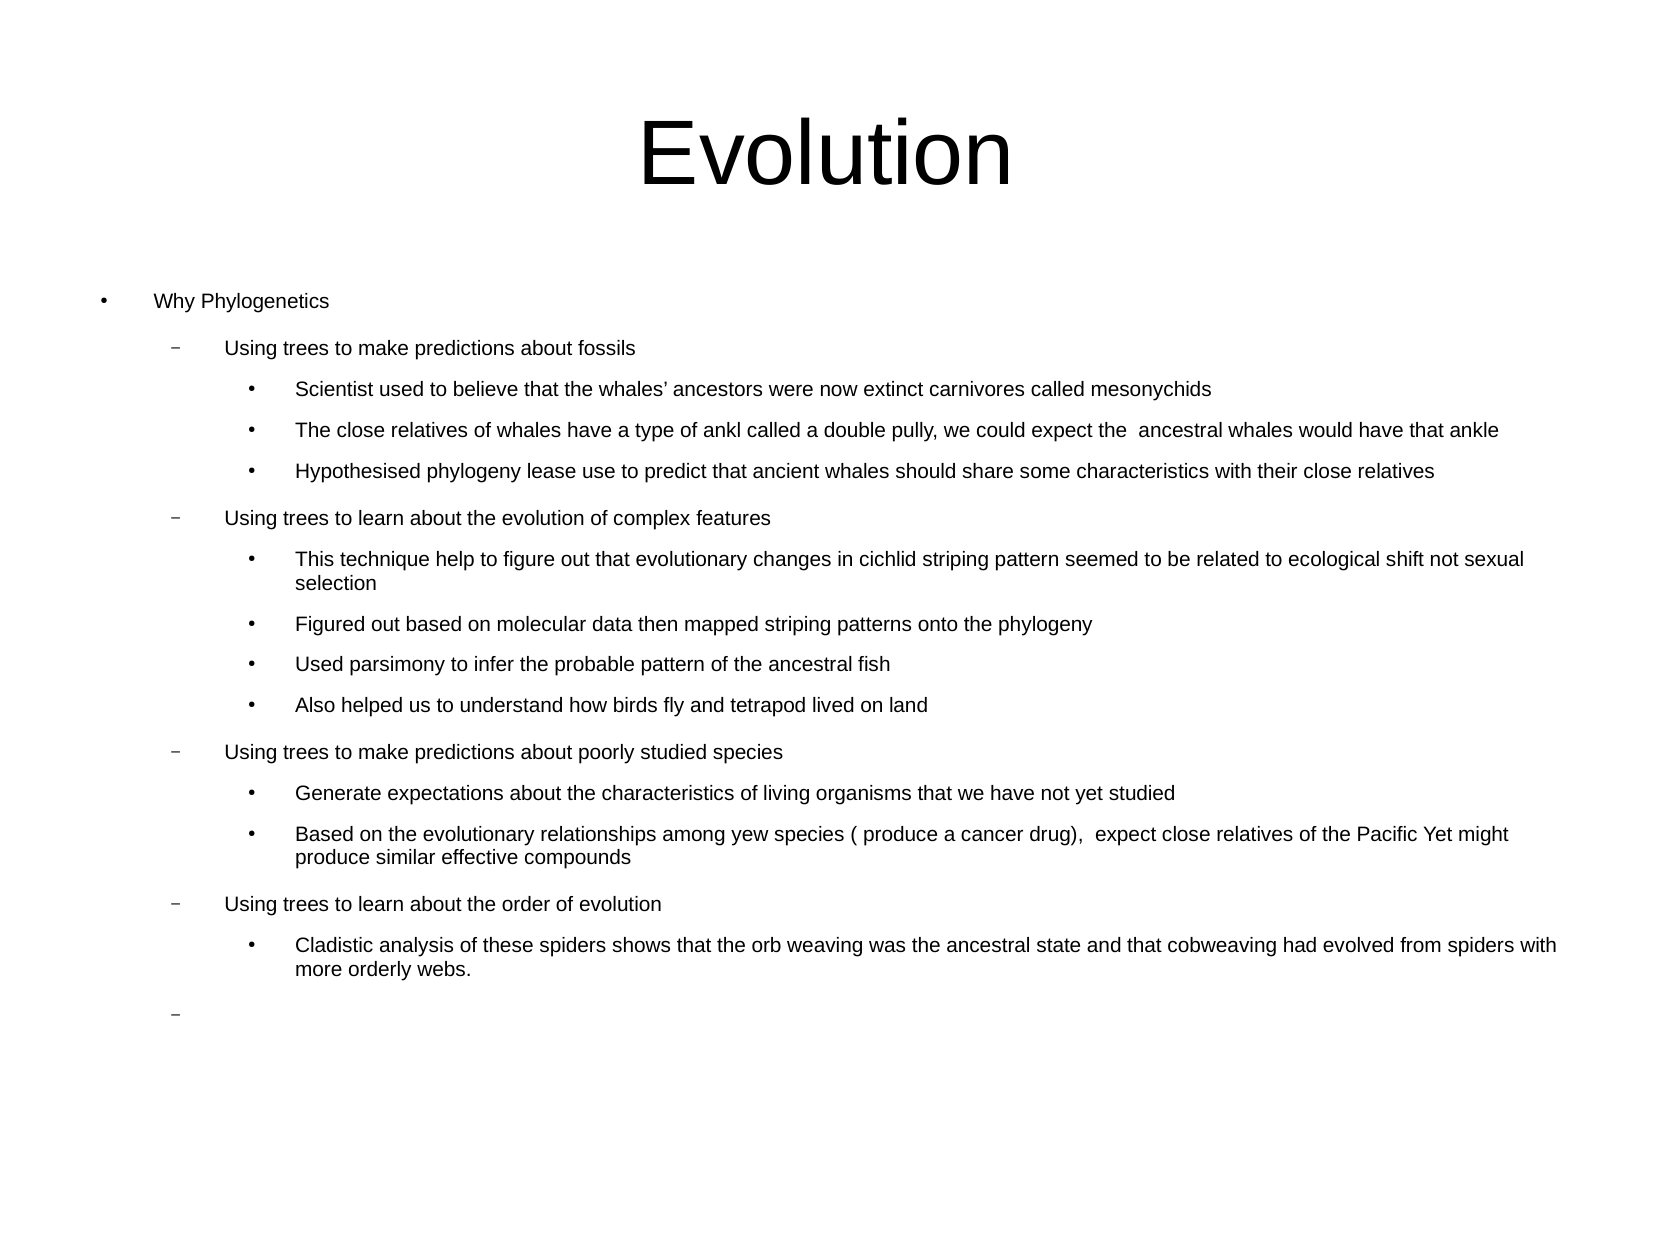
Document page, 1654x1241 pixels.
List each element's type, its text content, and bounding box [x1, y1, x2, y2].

title Evolution [82, 49, 1571, 257]
list Why Phylogenetics Using trees to make predictions about fossils Scientist used to believe that the whales’ ancestors were now extinct carnivores called mesonychids The close relatives of whales have a type of ankl called a double pully, we could expect the ancestral whales would have that ankle Hypothesised phylogeny lease use to predict that ancient whales should share some characteristics with their close relatives Using trees to learn about the evolution of complex features This technique help to figure out that evolutionary changes in cichlid striping pattern seemed to be related to ecological shift not sexual selection Figured out based on molecular data then mapped striping patterns onto the phylogeny Used parsimony to infer the probable pattern of the ancestral fish Also helped us to understand how birds fly and tetrapod lived on land Using trees to make predictions about poorly studied species Generate expectations about the characteristics of living organisms that we have not yet studied Based on the evolutionary relationships among yew species ( produce a cancer drug), expect close relatives of the Pacific Yet might produce similar effective compounds Using trees to learn about the order of evolution Cladistic analysis of these spiders shows that the orb weaving was the ancestral state and that cobweaving had evolved from spiders with more orderly webs. [82, 290, 1571, 1205]
